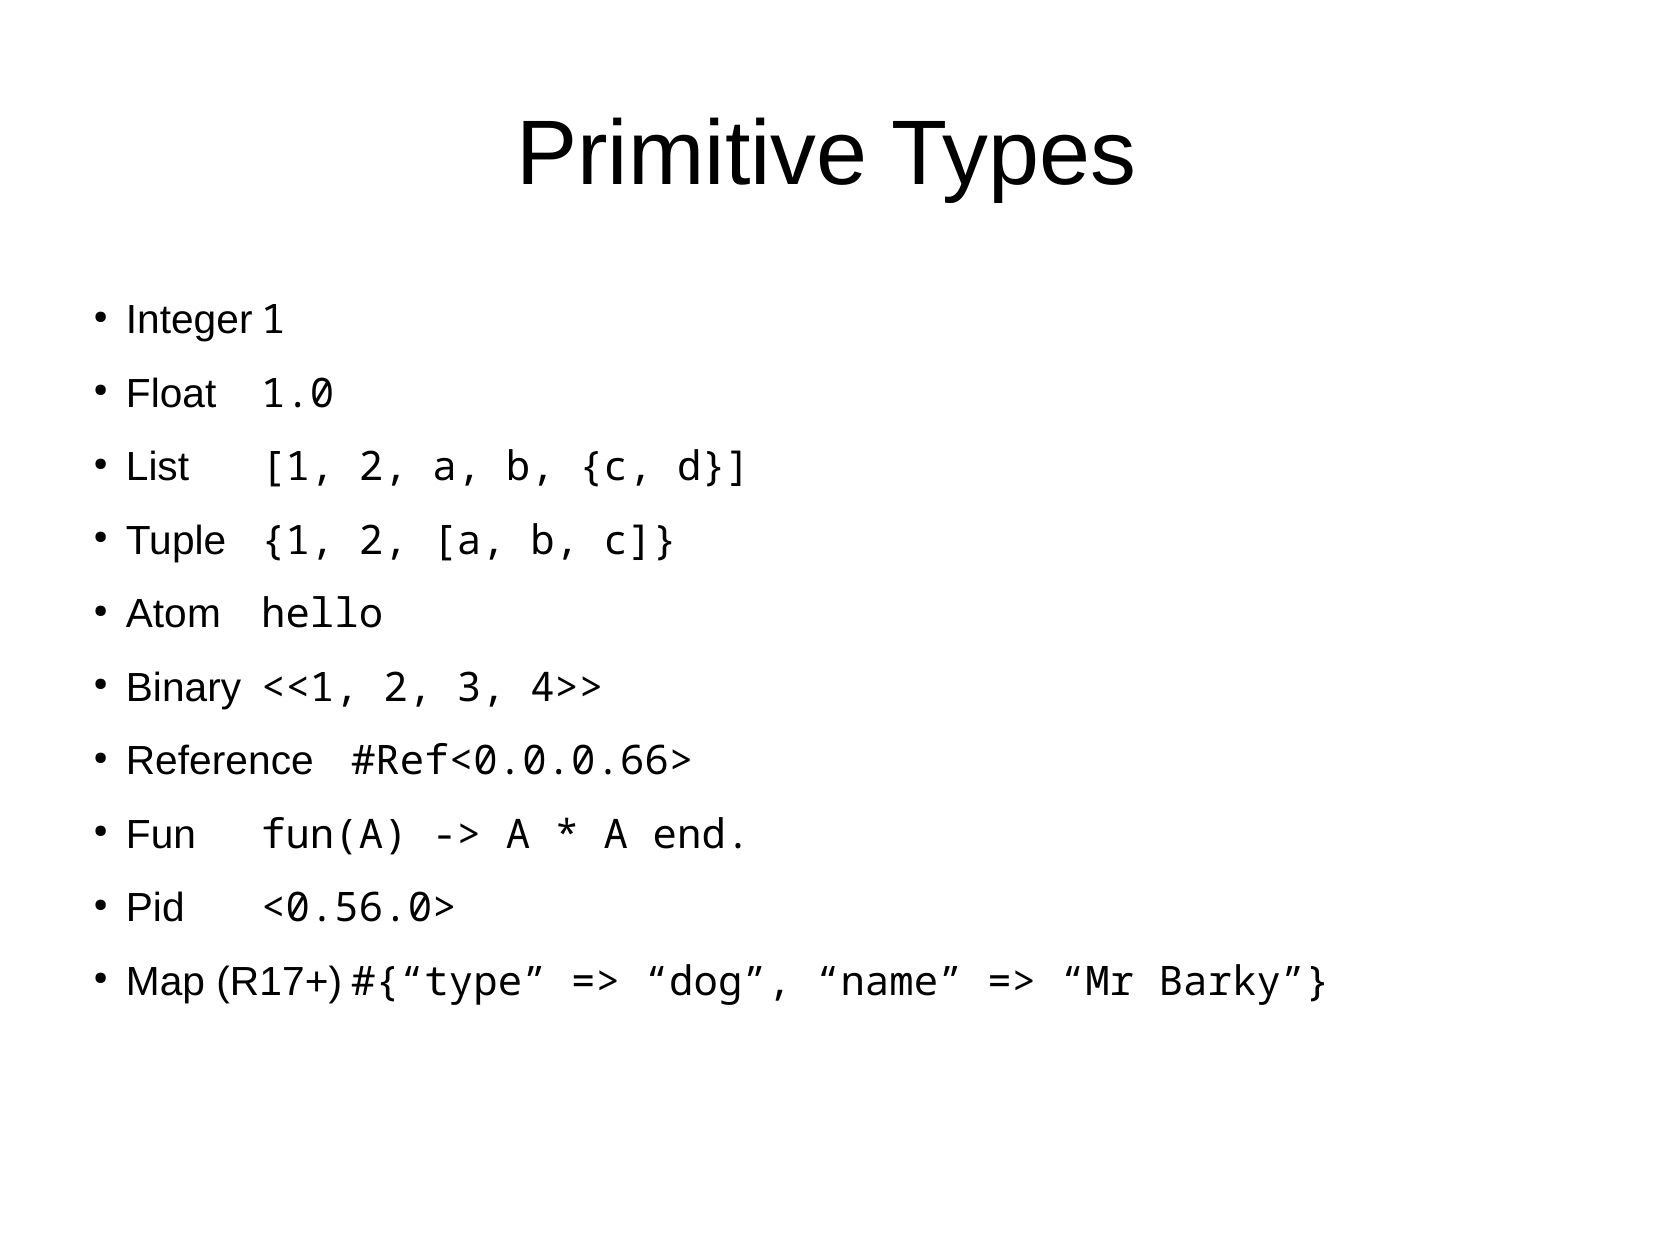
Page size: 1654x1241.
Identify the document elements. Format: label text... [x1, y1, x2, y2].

list Integer 1 Float 1.0 List [1, 2, a, b, {c, d}] Tuple {1, 2, [a, b, c]} Atom hello Binary <<1, 2, 3, 4>> Reference #Ref<0.0.0.66> Fun fun(A) -> A * A end. Pid <0.56.0> Map (R17+) #{“type” => “dog”, “name” => “Mr Barky”} [82, 290, 1571, 1010]
title Primitive Types [82, 49, 1571, 257]
